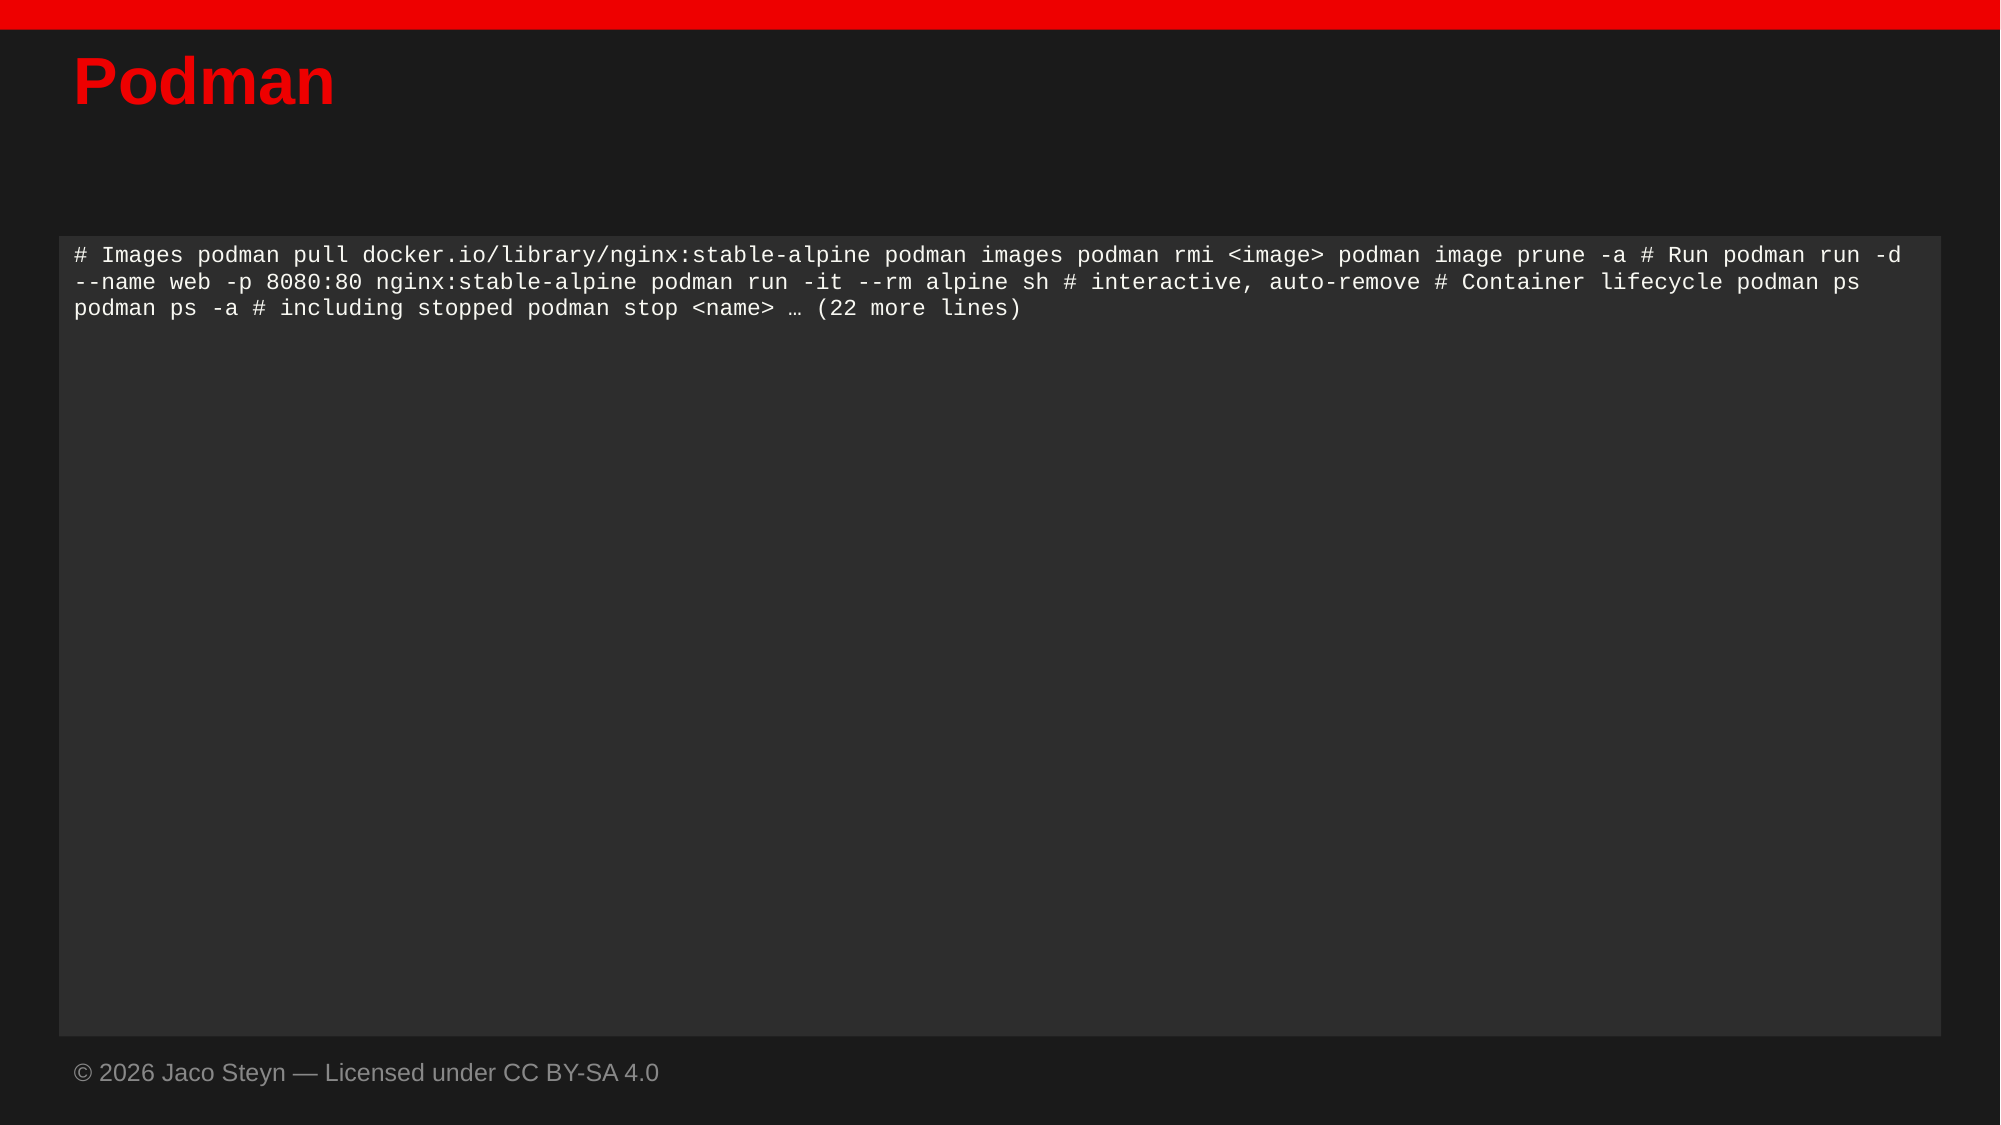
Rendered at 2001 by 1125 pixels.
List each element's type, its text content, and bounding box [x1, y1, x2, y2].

text_box # Images podman pull docker.io/library/nginx:stable-alpine podman images podman rmi <image> podman image prune -a # Run podman run -d --name web -p 8080:80 nginx:stable-alpine podman run -it --rm alpine sh # interactive, auto-remove # Container lifecycle podman ps podman ps -a # including stopped podman stop <name> … (22 more lines) [59, 236, 1942, 1037]
text_box [0, 0, 2001, 30]
text_box © 2026 Jaco Steyn — Licensed under CC BY-SA 4.0 [59, 1051, 1942, 1093]
text_box Podman [59, 36, 1942, 208]
